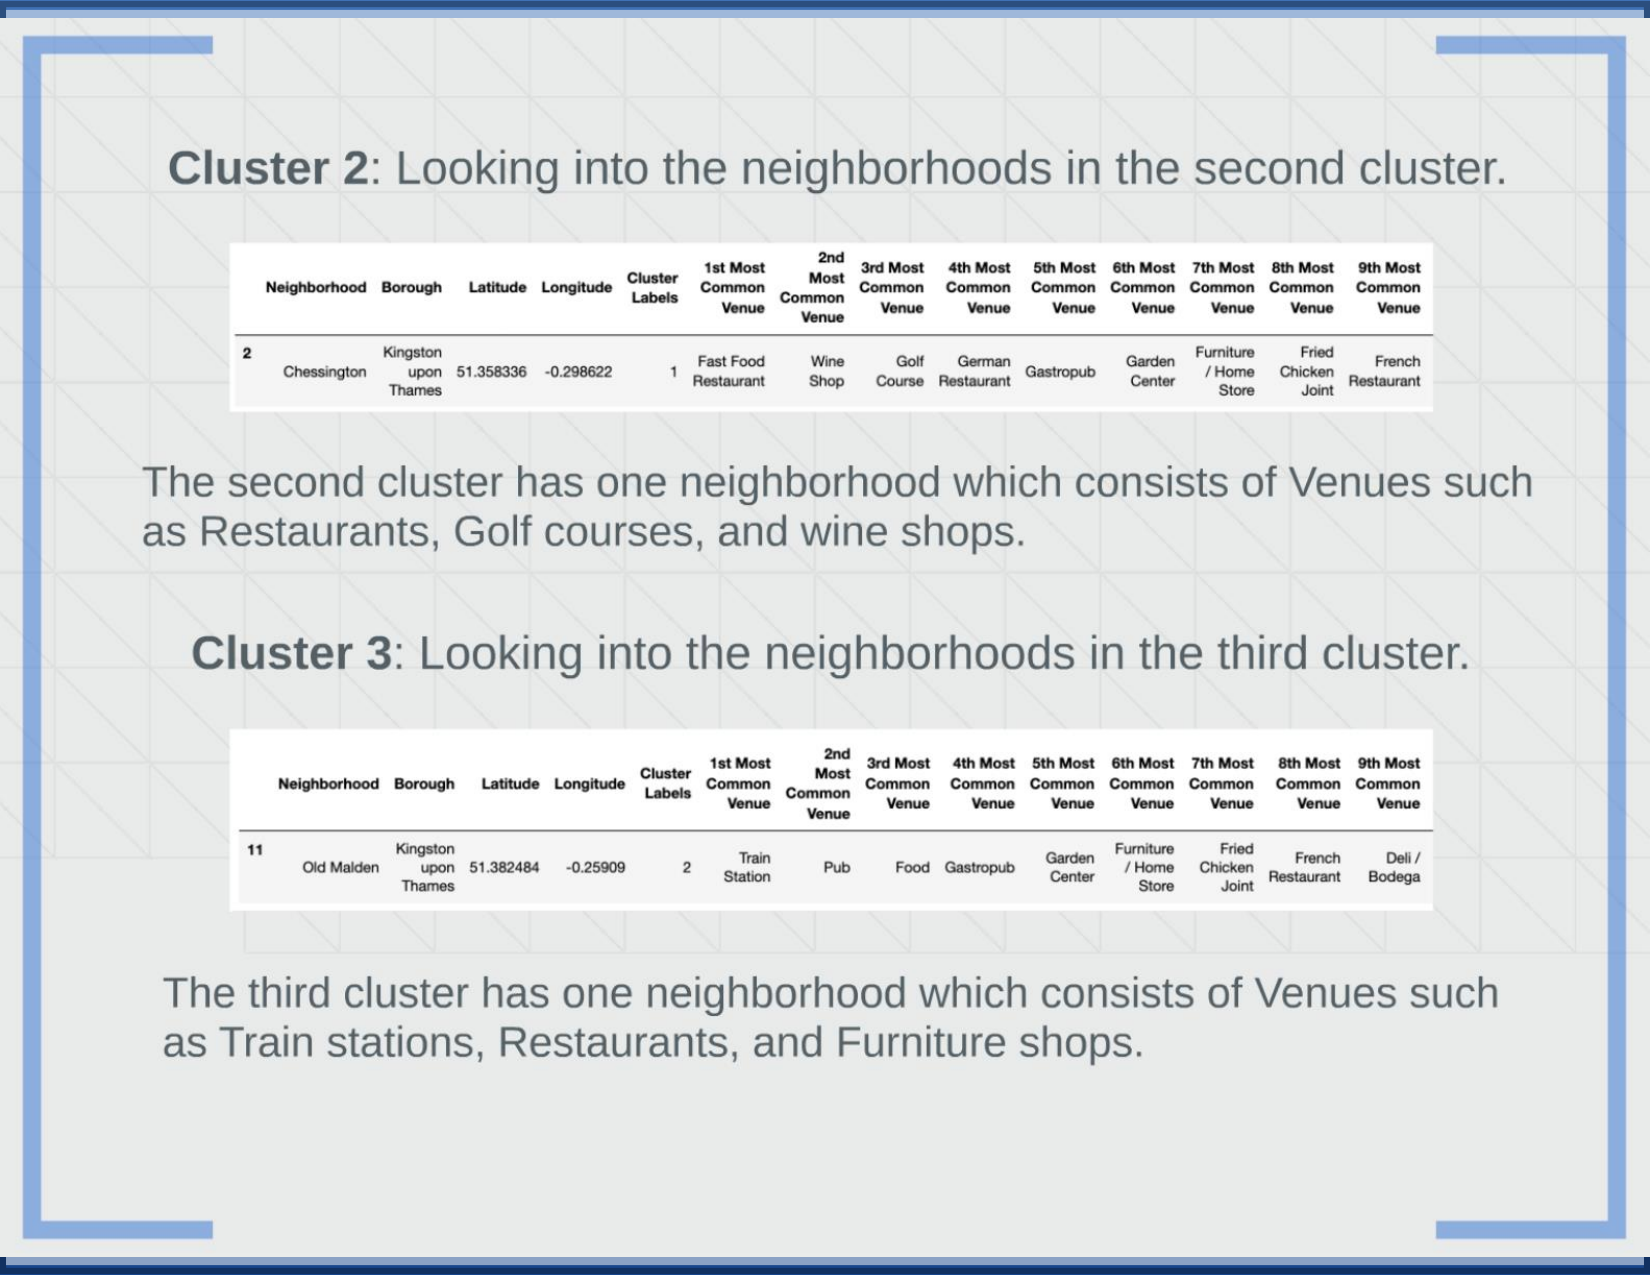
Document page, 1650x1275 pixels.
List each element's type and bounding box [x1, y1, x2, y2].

text_box [0, 18, 1650, 1257]
